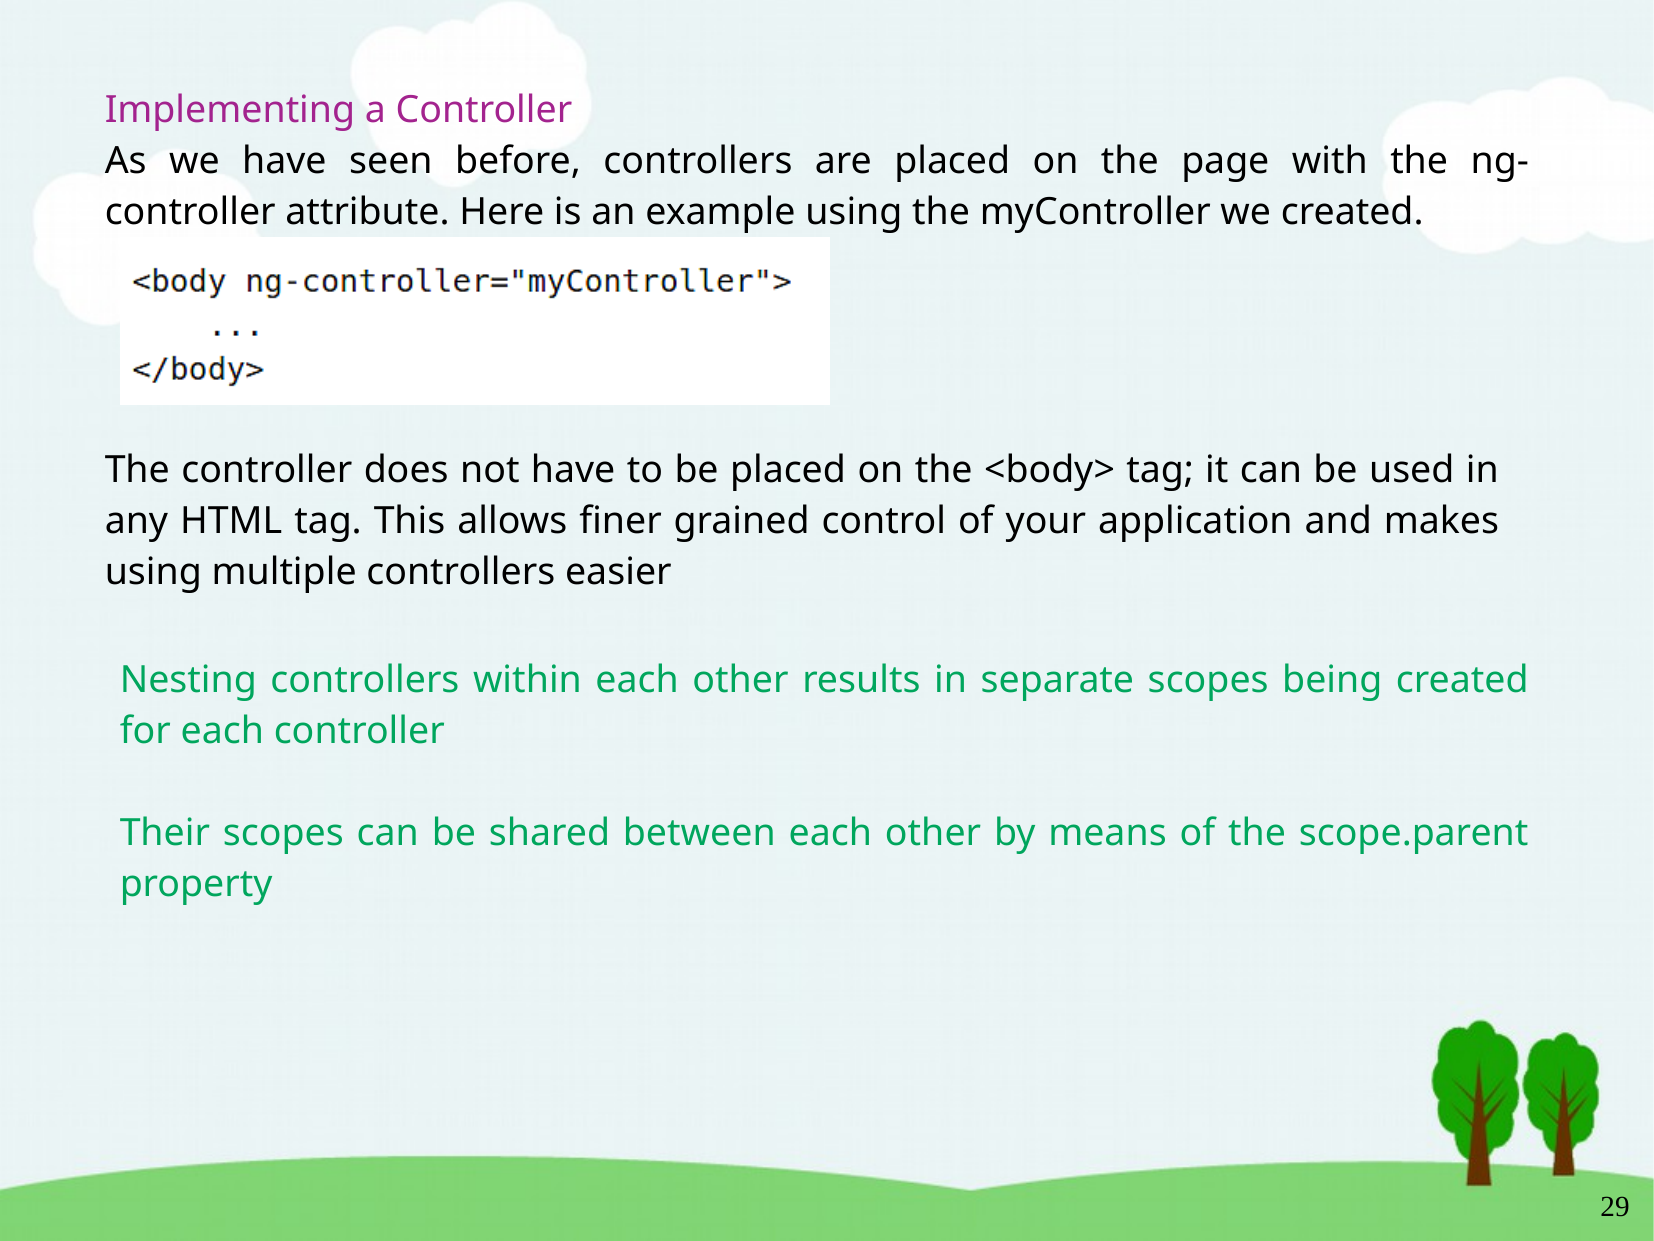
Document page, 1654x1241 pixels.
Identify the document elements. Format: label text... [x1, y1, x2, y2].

text_box The controller does not have to be placed on the <body> tag; it can be used in any HTML tag. This allows finer grained control of your application and makes using multiple controllers easier [90, 435, 1516, 574]
text_box Implementing a Controller As we have seen before, controllers are placed on the page with the ng-controller attribute. Here is an example using the myController we created. [90, 75, 1546, 214]
text_box Nesting controllers within each other results in separate scopes being created for each controller Their scopes can be shared between each other by means of the scope.parent property [105, 645, 1546, 867]
picture [0, 0, 1654, 1241]
